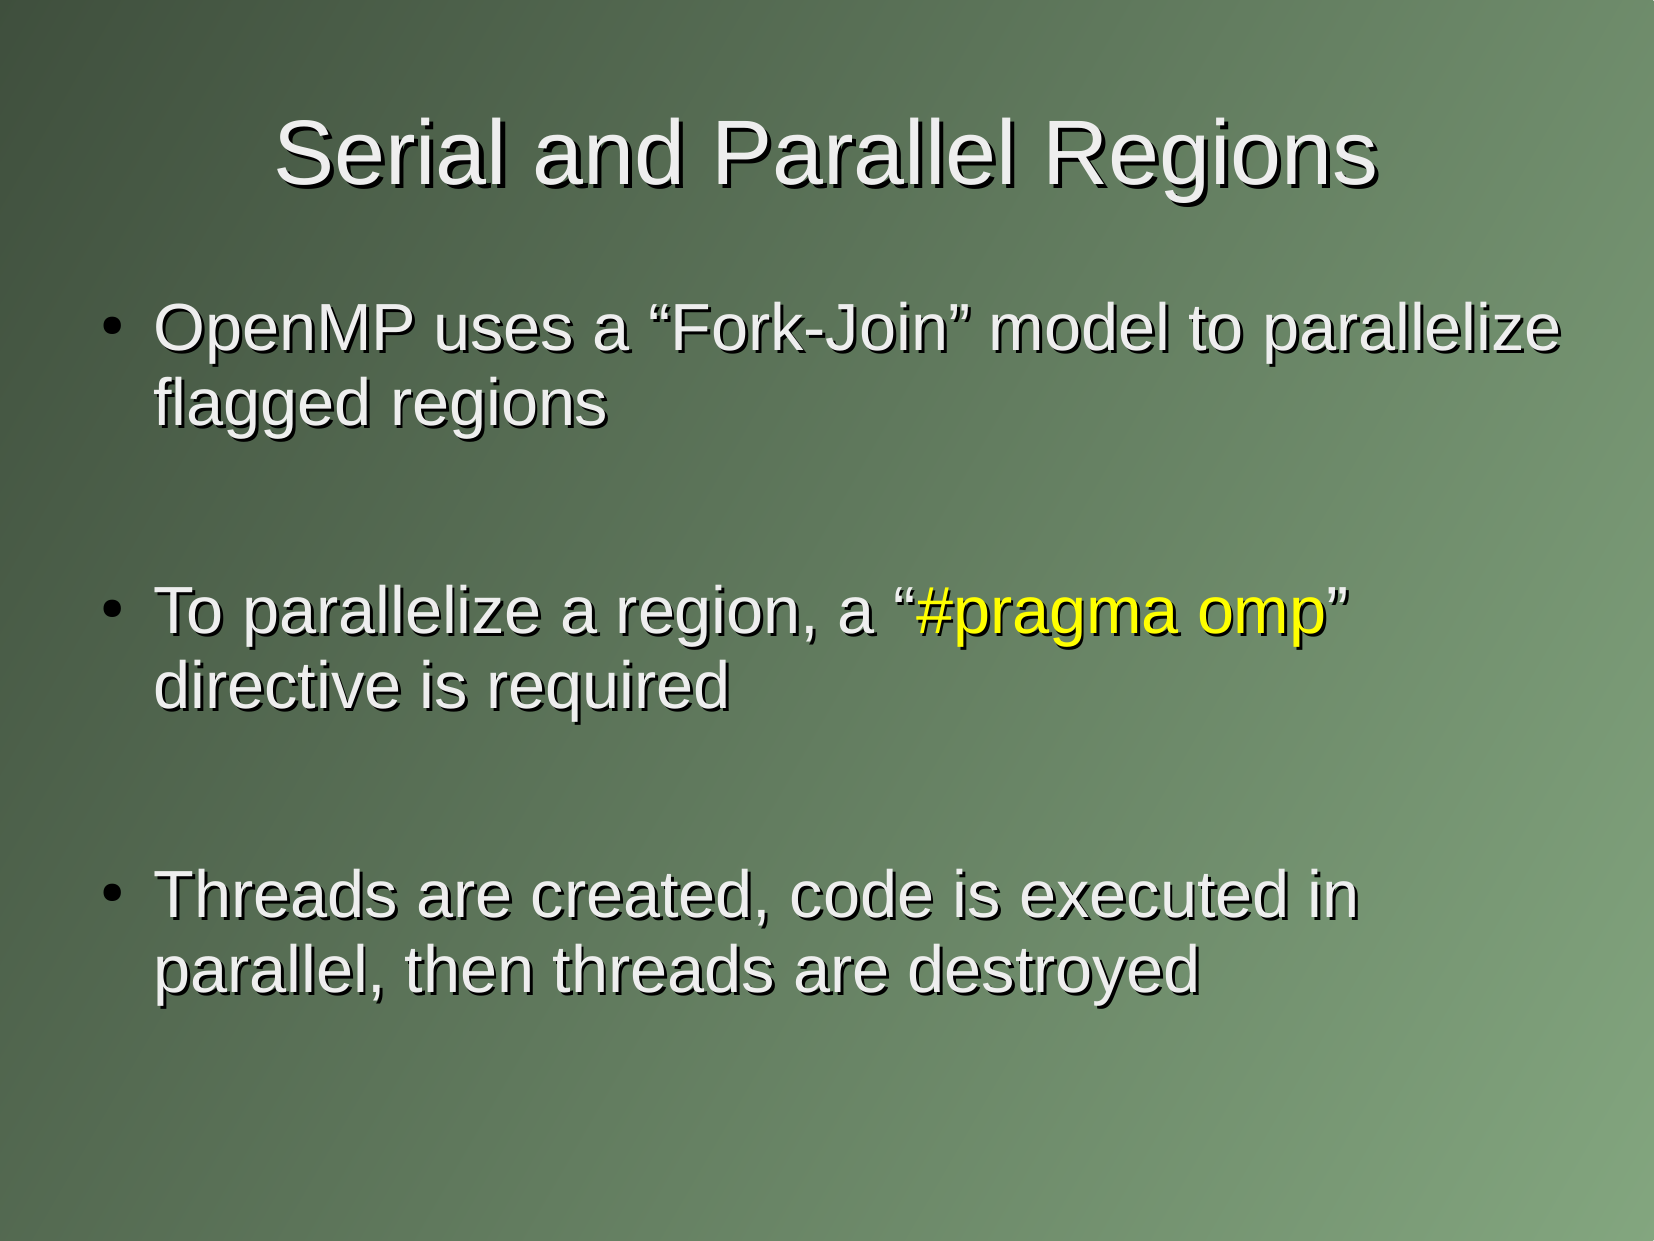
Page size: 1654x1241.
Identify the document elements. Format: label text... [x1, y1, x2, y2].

list OpenMP uses a “Fork-Join” model to parallelize flagged regions To parallelize a region, a “#pragma omp” directive is required Threads are created, code is executed in parallel, then threads are destroyed [82, 290, 1571, 1010]
title Serial and Parallel Regions [82, 49, 1571, 257]
